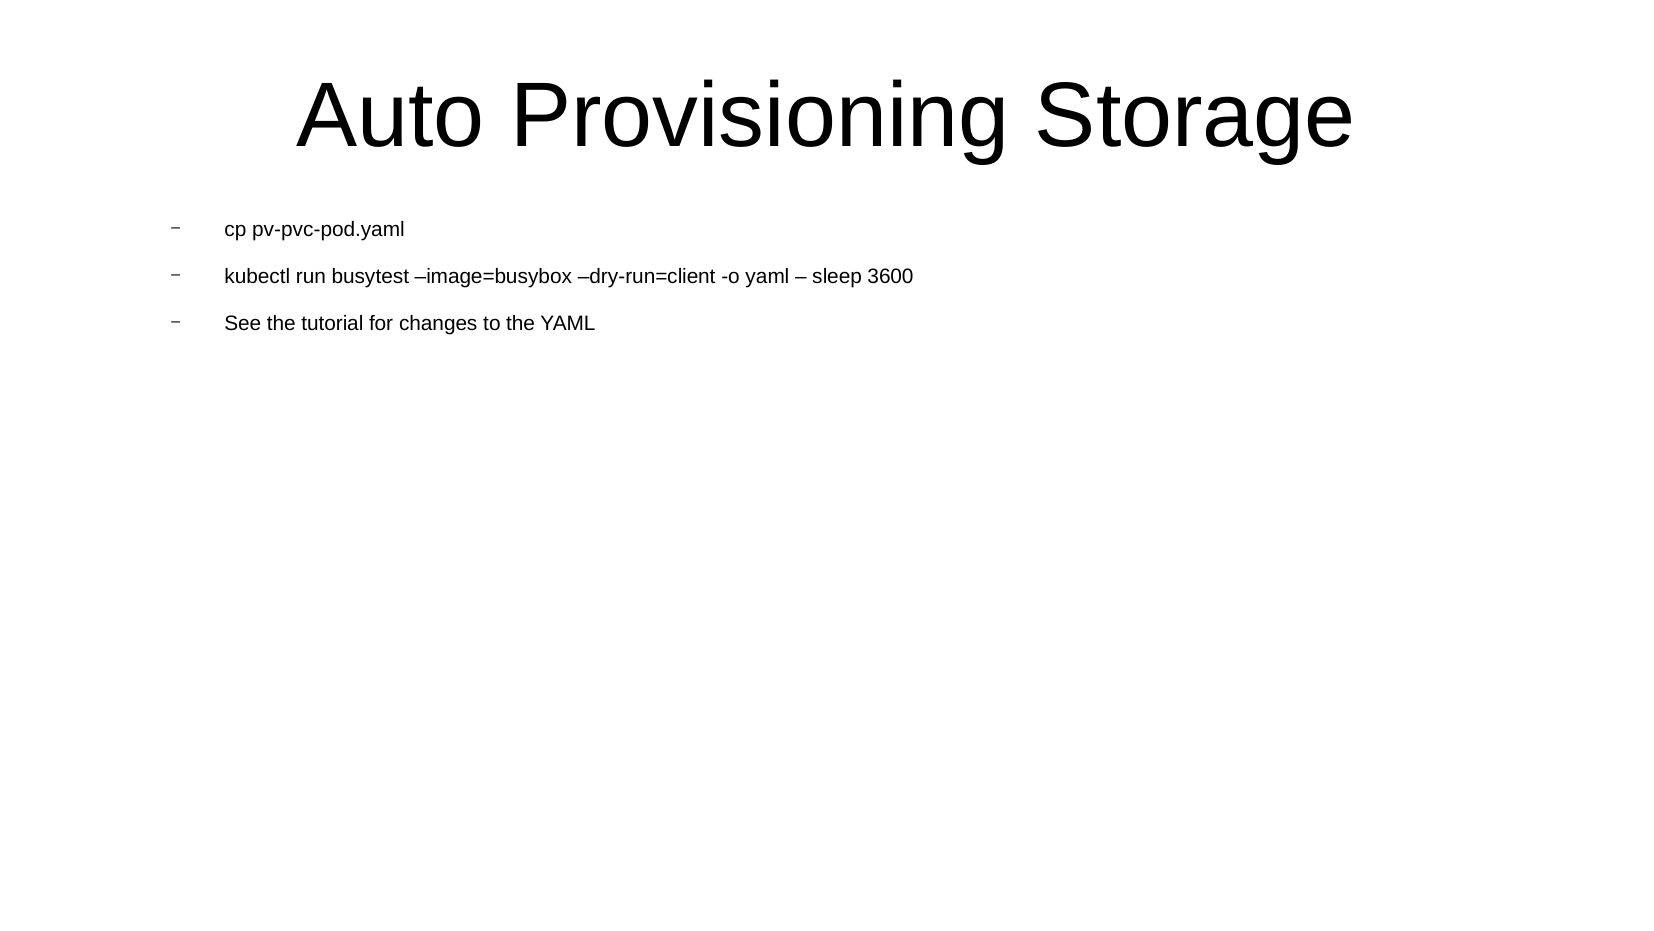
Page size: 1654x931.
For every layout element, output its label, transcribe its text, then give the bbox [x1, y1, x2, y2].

list cp pv-pvc-pod.yaml kubectl run busytest –image=busybox –dry-run=client -o yaml – sleep 3600 See the tutorial for changes to the YAML [82, 217, 1613, 901]
title Auto Provisioning Storage [82, 37, 1571, 193]
